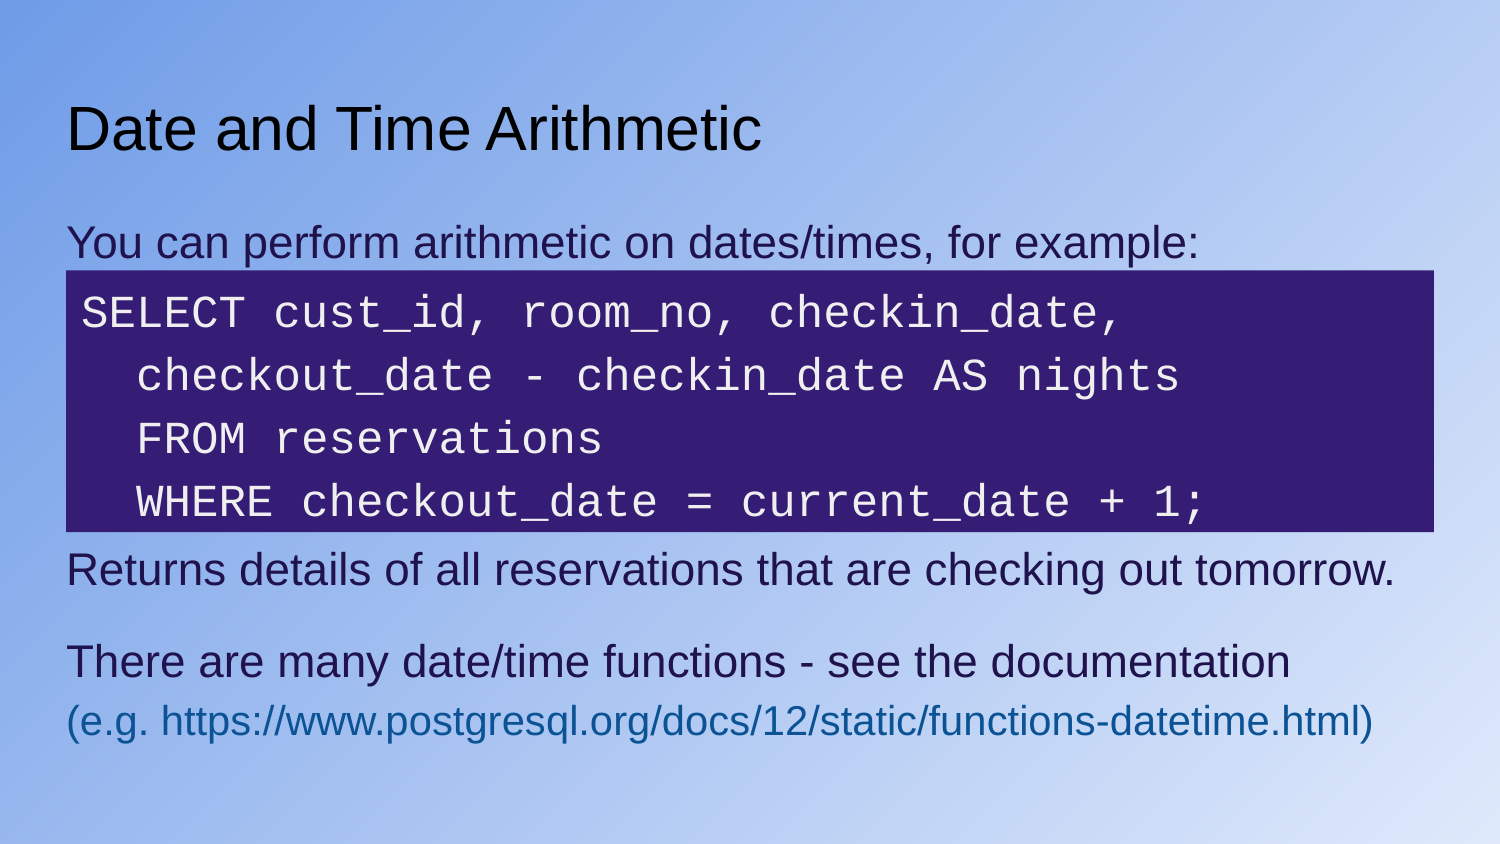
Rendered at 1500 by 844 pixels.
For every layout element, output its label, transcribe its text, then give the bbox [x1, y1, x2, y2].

text_box SELECT cust_id, room_no, checkin_date, checkout_date - checkin_date AS nights FROM reservations WHERE checkout_date = current_date + 1; [66, 270, 1434, 533]
list You can perform arithmetic on dates/times, for example: Returns details of all reservations that are checking out tomorrow. There are many date/time functions - see the documentation (e.g. https://www.postgresql.org/docs/12/static/functions-datetime.html) [51, 189, 1449, 750]
title Date and Time Arithmetic [51, 72, 1449, 167]
